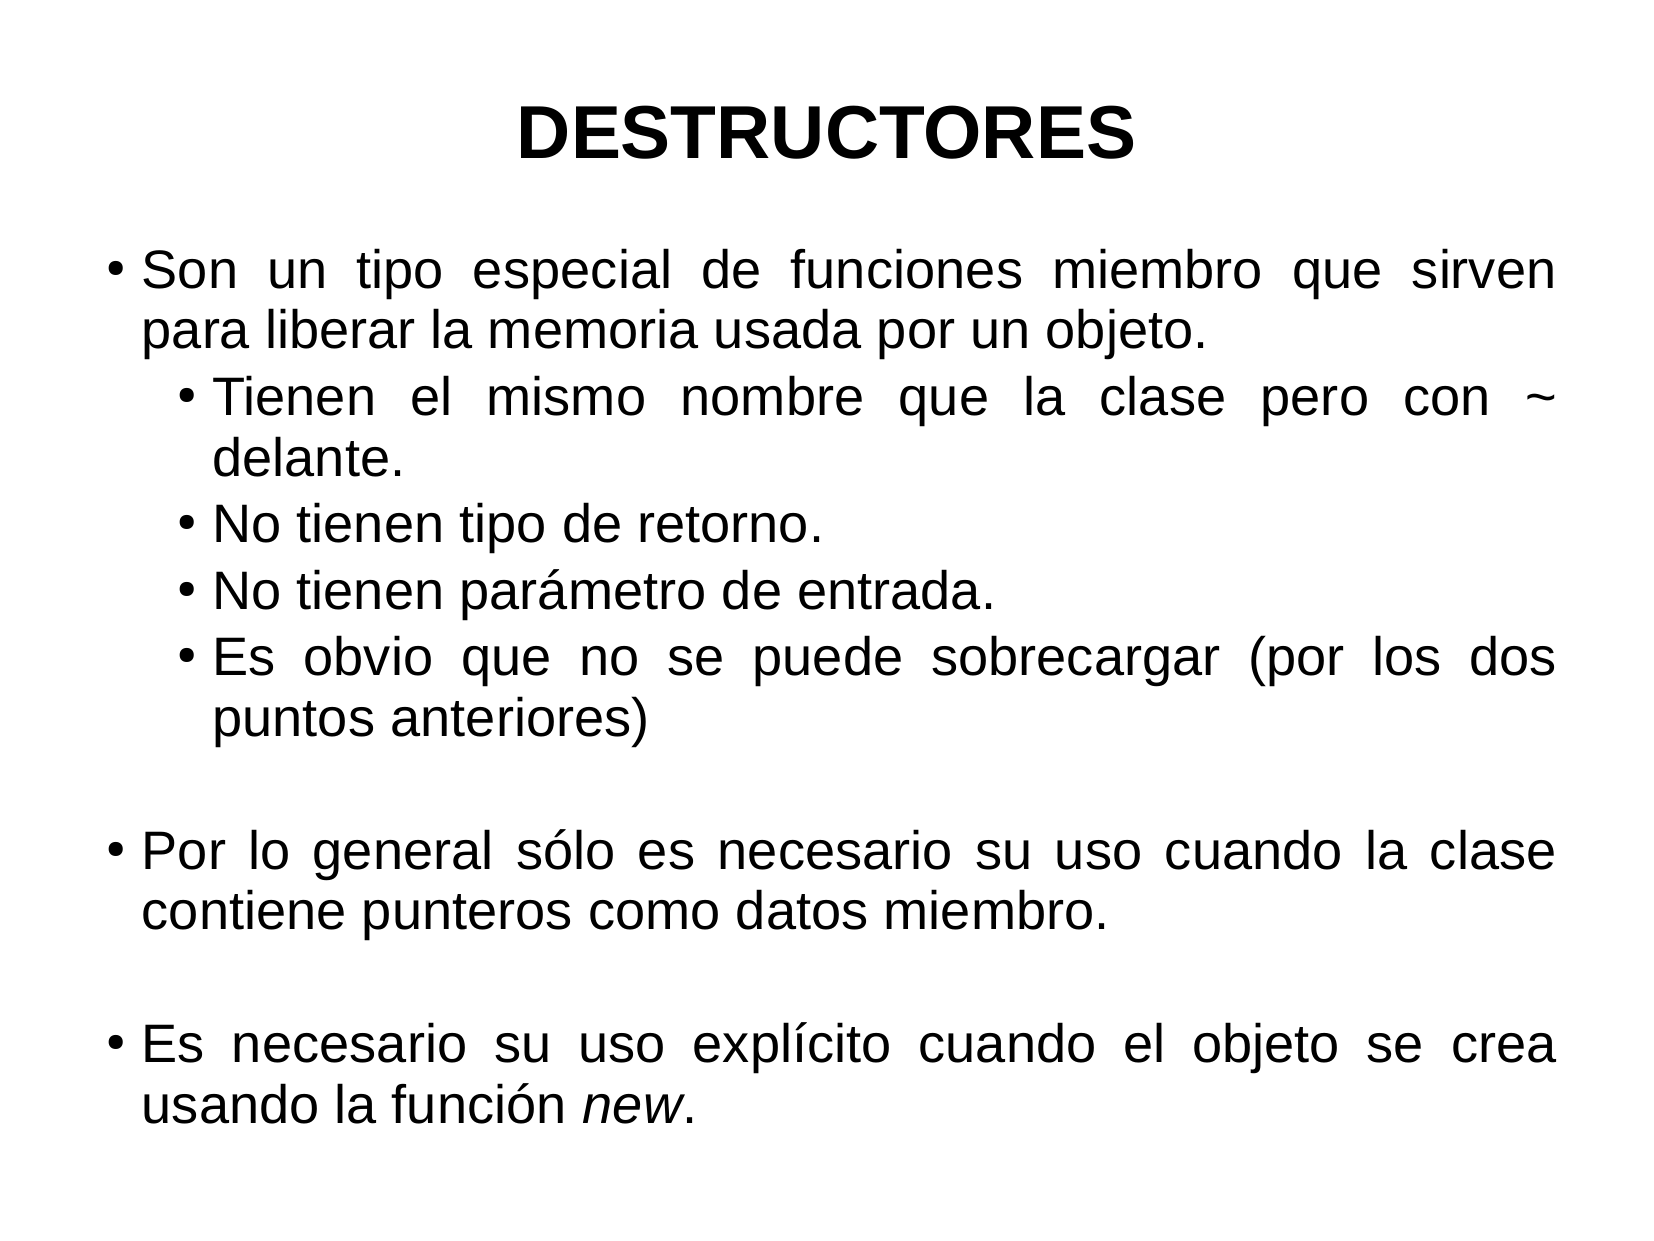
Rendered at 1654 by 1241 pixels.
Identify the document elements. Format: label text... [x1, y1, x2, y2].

text_box Son un tipo especial de funciones miembro que sirven para liberar la memoria usada por un objeto. Tienen el mismo nombre que la clase pero con ~ delante. No tienen tipo de retorno. No tienen parámetro de entrada. Es obvio que no se puede sobrecargar (por los dos puntos anteriores) Por lo general sólo es necesario su uso cuando la clase contiene punteros como datos miembro. Es necesario su uso explícito cuando el objeto se crea usando la función new. [106, 239, 1560, 1241]
title DESTRUCTORES [82, 29, 1571, 237]
